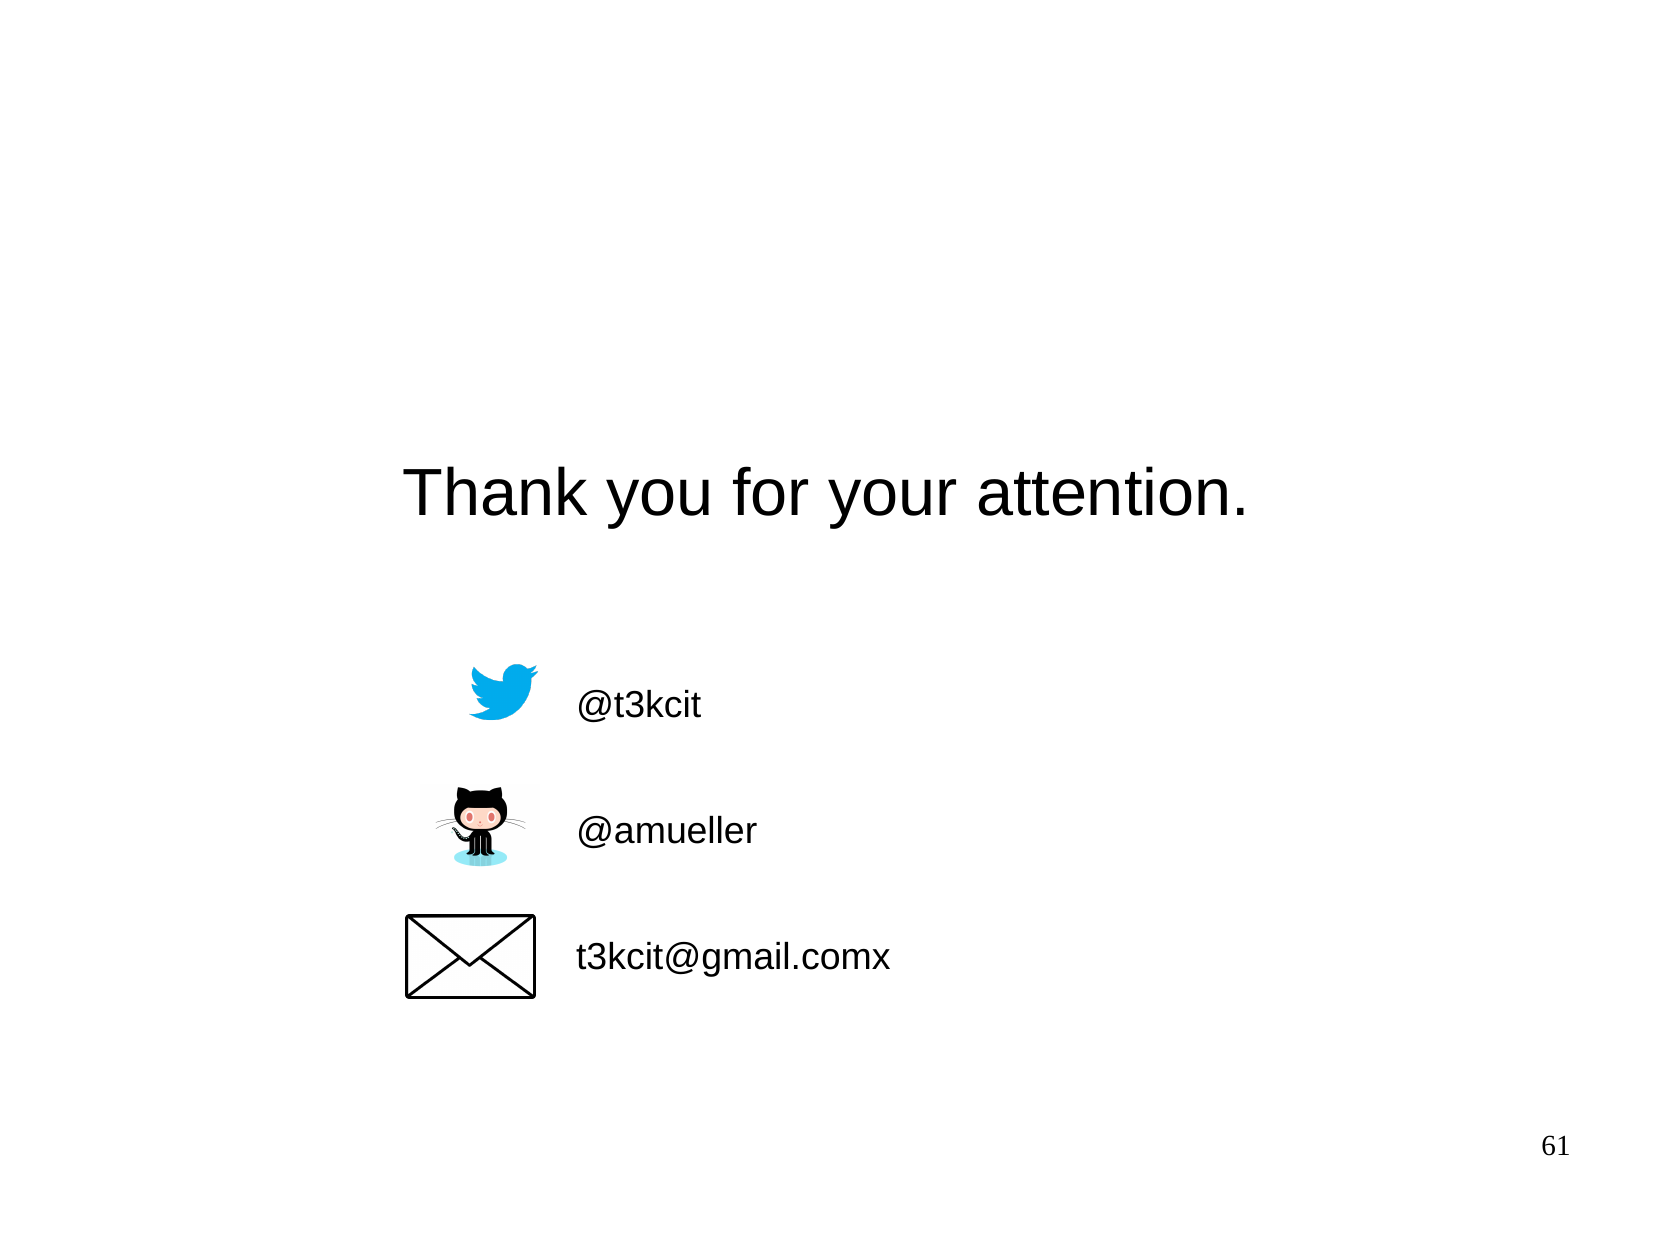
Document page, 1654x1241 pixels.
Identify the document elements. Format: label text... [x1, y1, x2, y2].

picture [405, 914, 536, 999]
subtitle Thank you for your attention. [82, 49, 1571, 1010]
picture [420, 784, 540, 871]
text_box @t3kcit @amueller t3kcit@gmail.comx [561, 634, 1261, 995]
picture [445, 634, 562, 751]
